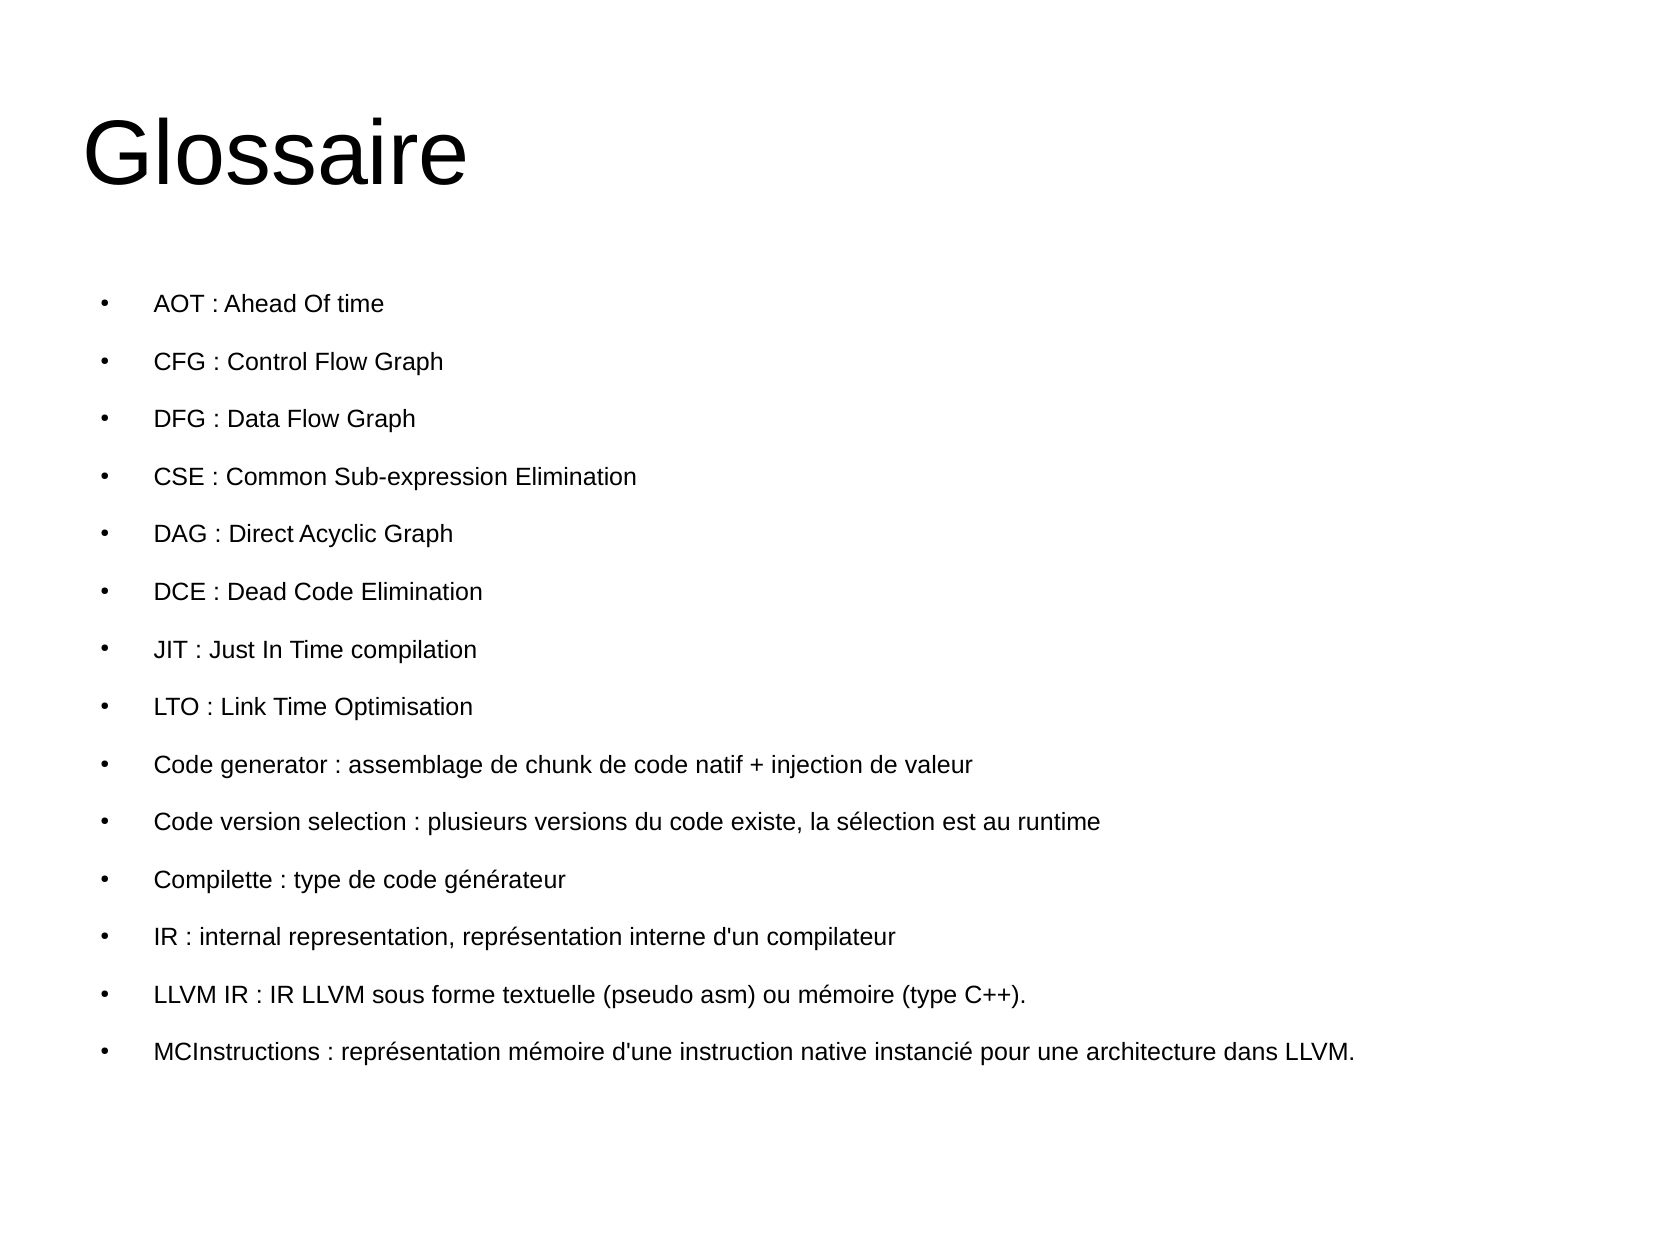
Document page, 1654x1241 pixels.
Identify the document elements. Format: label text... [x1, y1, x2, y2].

list AOT : Ahead Of time CFG : Control Flow Graph DFG : Data Flow Graph CSE : Common Sub-expression Elimination DAG : Direct Acyclic Graph DCE : Dead Code Elimination JIT : Just In Time compilation LTO : Link Time Optimisation Code generator : assemblage de chunk de code natif + injection de valeur Code version selection : plusieurs versions du code existe, la sélection est au runtime Compilette : type de code générateur IR : internal representation, représentation interne d'un compilateur LLVM IR : IR LLVM sous forme textuelle (pseudo asm) ou mémoire (type C++). MCInstructions : représentation mémoire d'une instruction native instancié pour une architecture dans LLVM. [82, 290, 1571, 1109]
title Glossaire [82, 49, 1571, 257]
